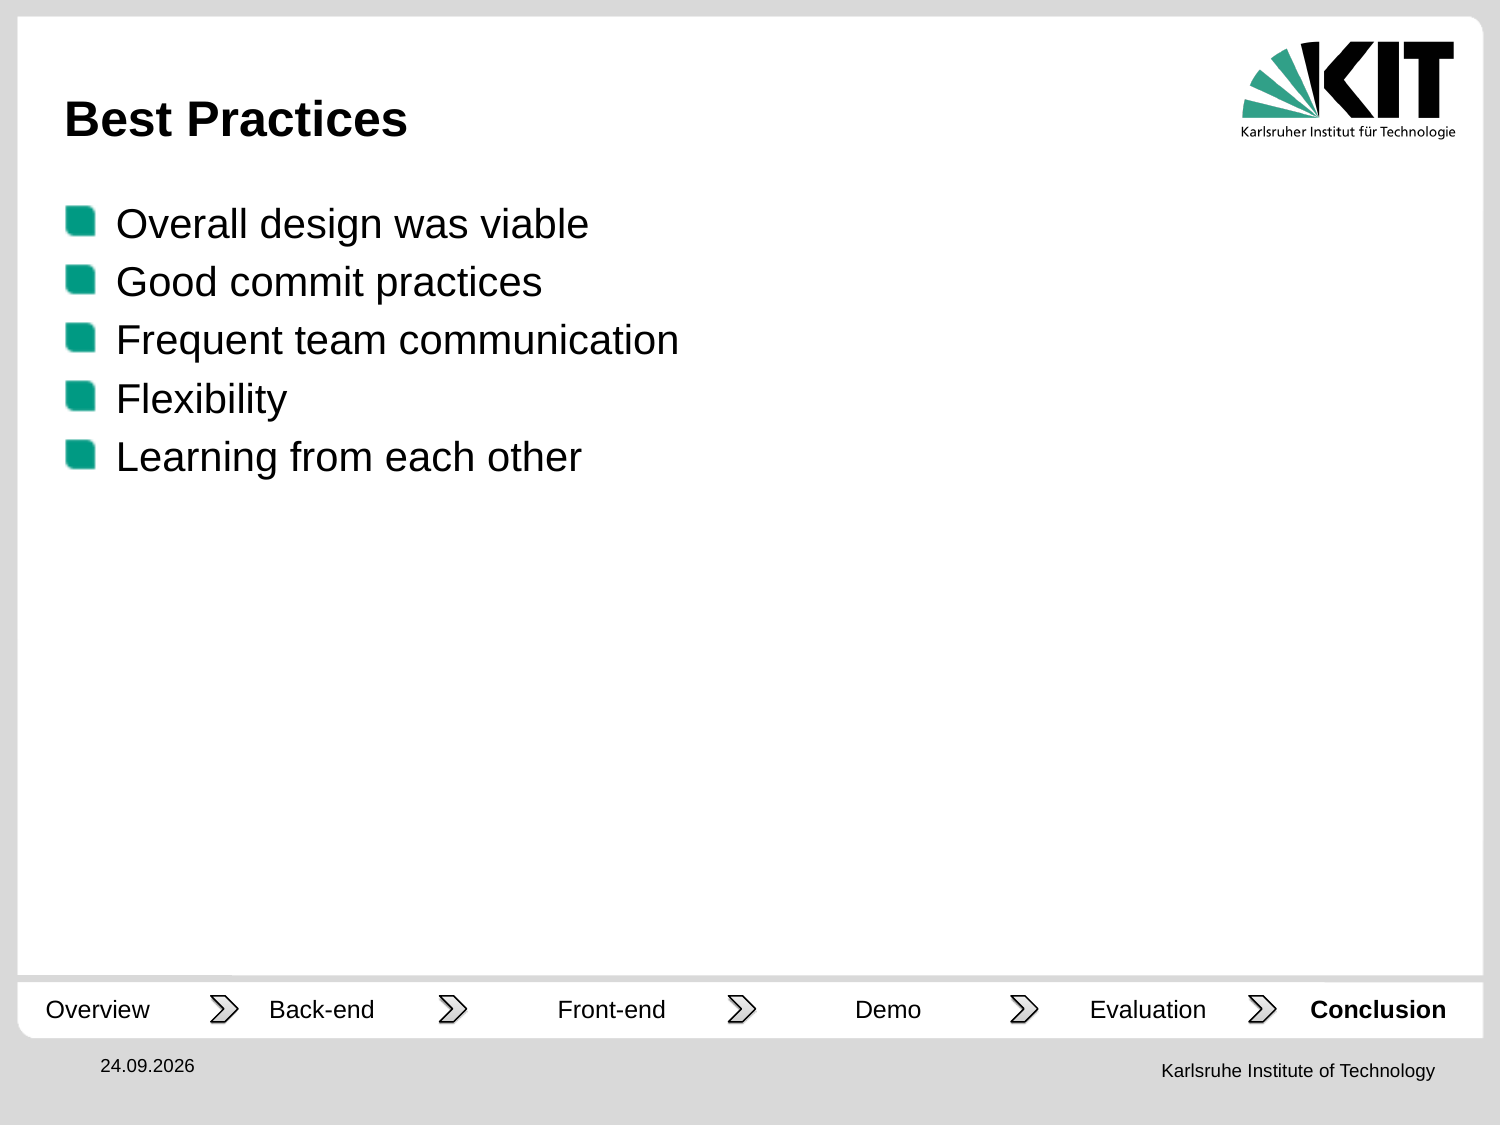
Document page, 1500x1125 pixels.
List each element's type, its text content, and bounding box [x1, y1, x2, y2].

text_box Evaluation [1075, 986, 1222, 1031]
text_box [439, 995, 467, 1022]
text_box 13.04.2019 [100, 1053, 272, 1113]
text_box [728, 995, 756, 1022]
title Best Practices [64, 54, 1198, 147]
text_box [210, 995, 238, 1022]
text_box Front-end [542, 986, 682, 1031]
text_box [1010, 995, 1038, 1022]
text_box [1248, 995, 1277, 1022]
list Overall design was viable Good commit practices Frequent team communication Flexibility Learning from each other [64, 196, 1436, 966]
picture [0, 0, 1500, 1125]
text_box Conclusion [1295, 986, 1500, 1031]
text_box Back-end [254, 986, 418, 1031]
text_box Demo [840, 986, 937, 1031]
text_box Overview [30, 986, 194, 1031]
